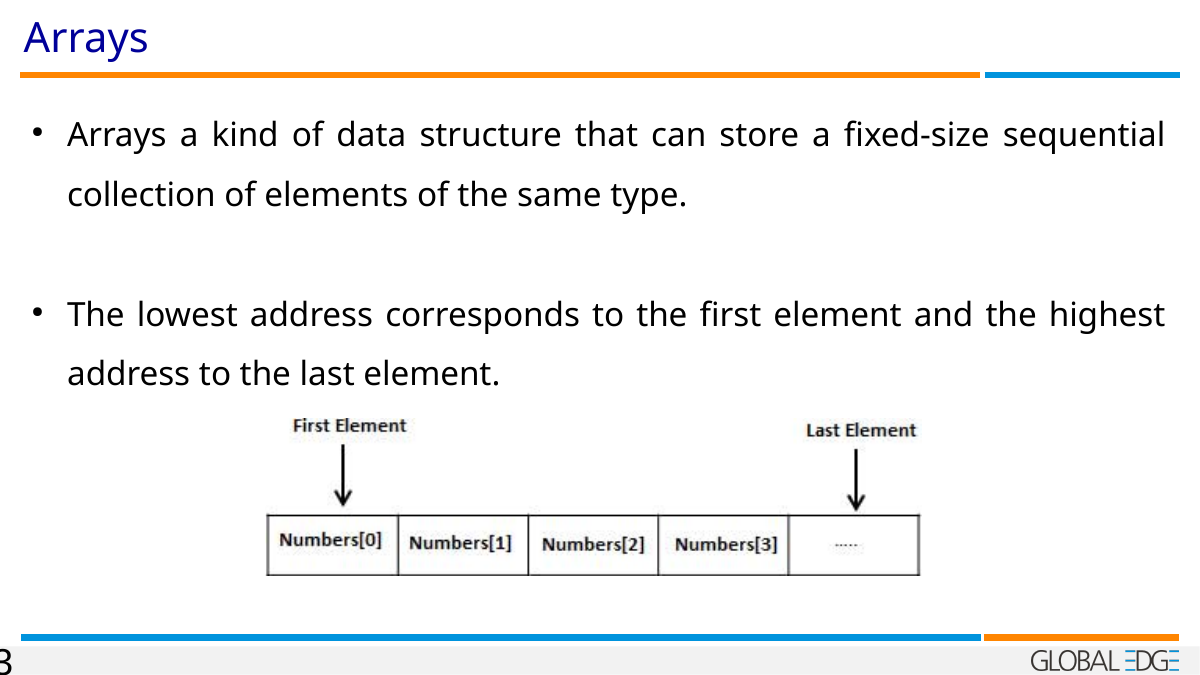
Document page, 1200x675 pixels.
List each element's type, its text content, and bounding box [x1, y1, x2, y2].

text_box Arrays [12, 9, 1088, 63]
text_box Arrays a kind of data structure that can store a fixed-size sequential collection of elements of the same type. The lowest address corresponds to the first element and the highest address to the last element. [20, 87, 1179, 628]
picture [1031, 650, 1179, 671]
picture [265, 418, 922, 576]
